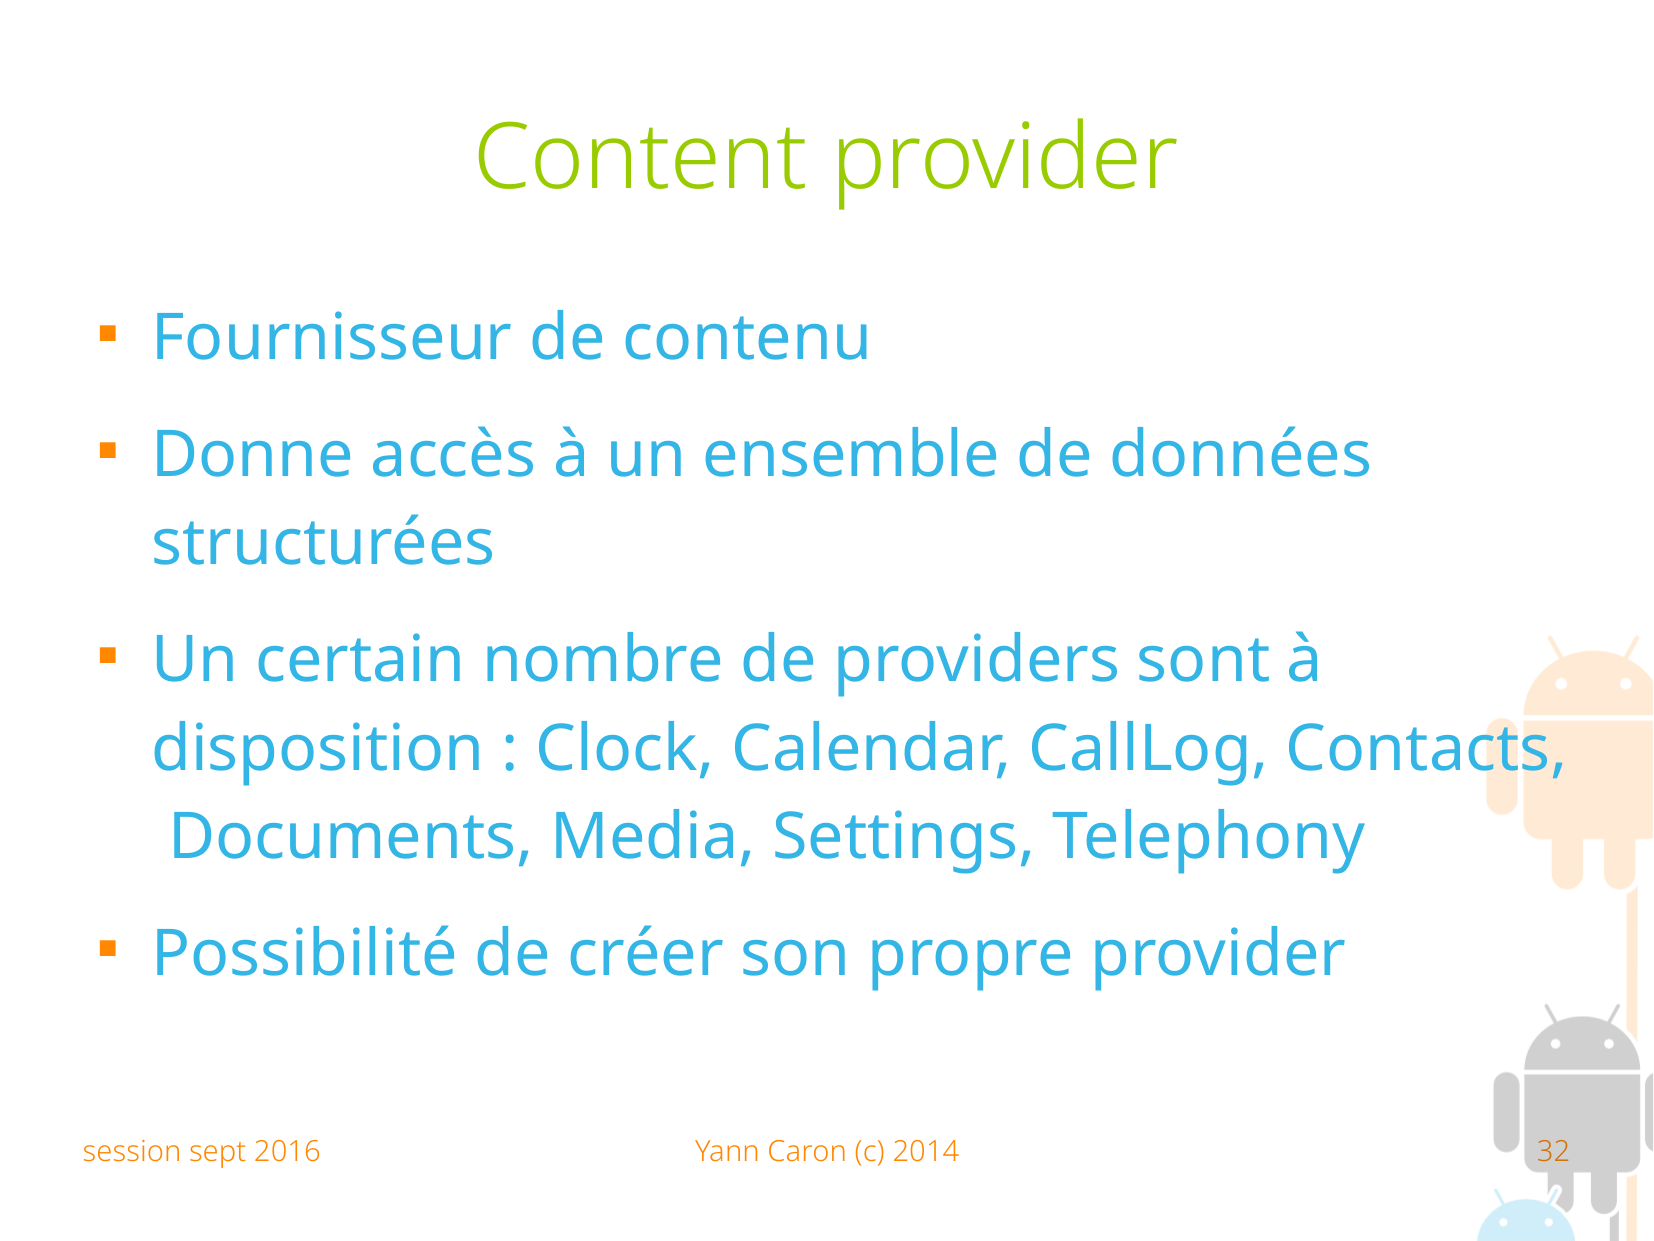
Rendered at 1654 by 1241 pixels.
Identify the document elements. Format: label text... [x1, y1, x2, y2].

picture [240, 423, 1654, 1241]
list Fournisseur de contenu Donne accès à un ensemble de données structurées Un certain nombre de providers sont à disposition : Clock, Calendar, CallLog, Contacts, Documents, Media, Settings, Telephony Possibilité de créer son propre provider [82, 290, 1571, 1010]
title Content provider [82, 49, 1571, 257]
